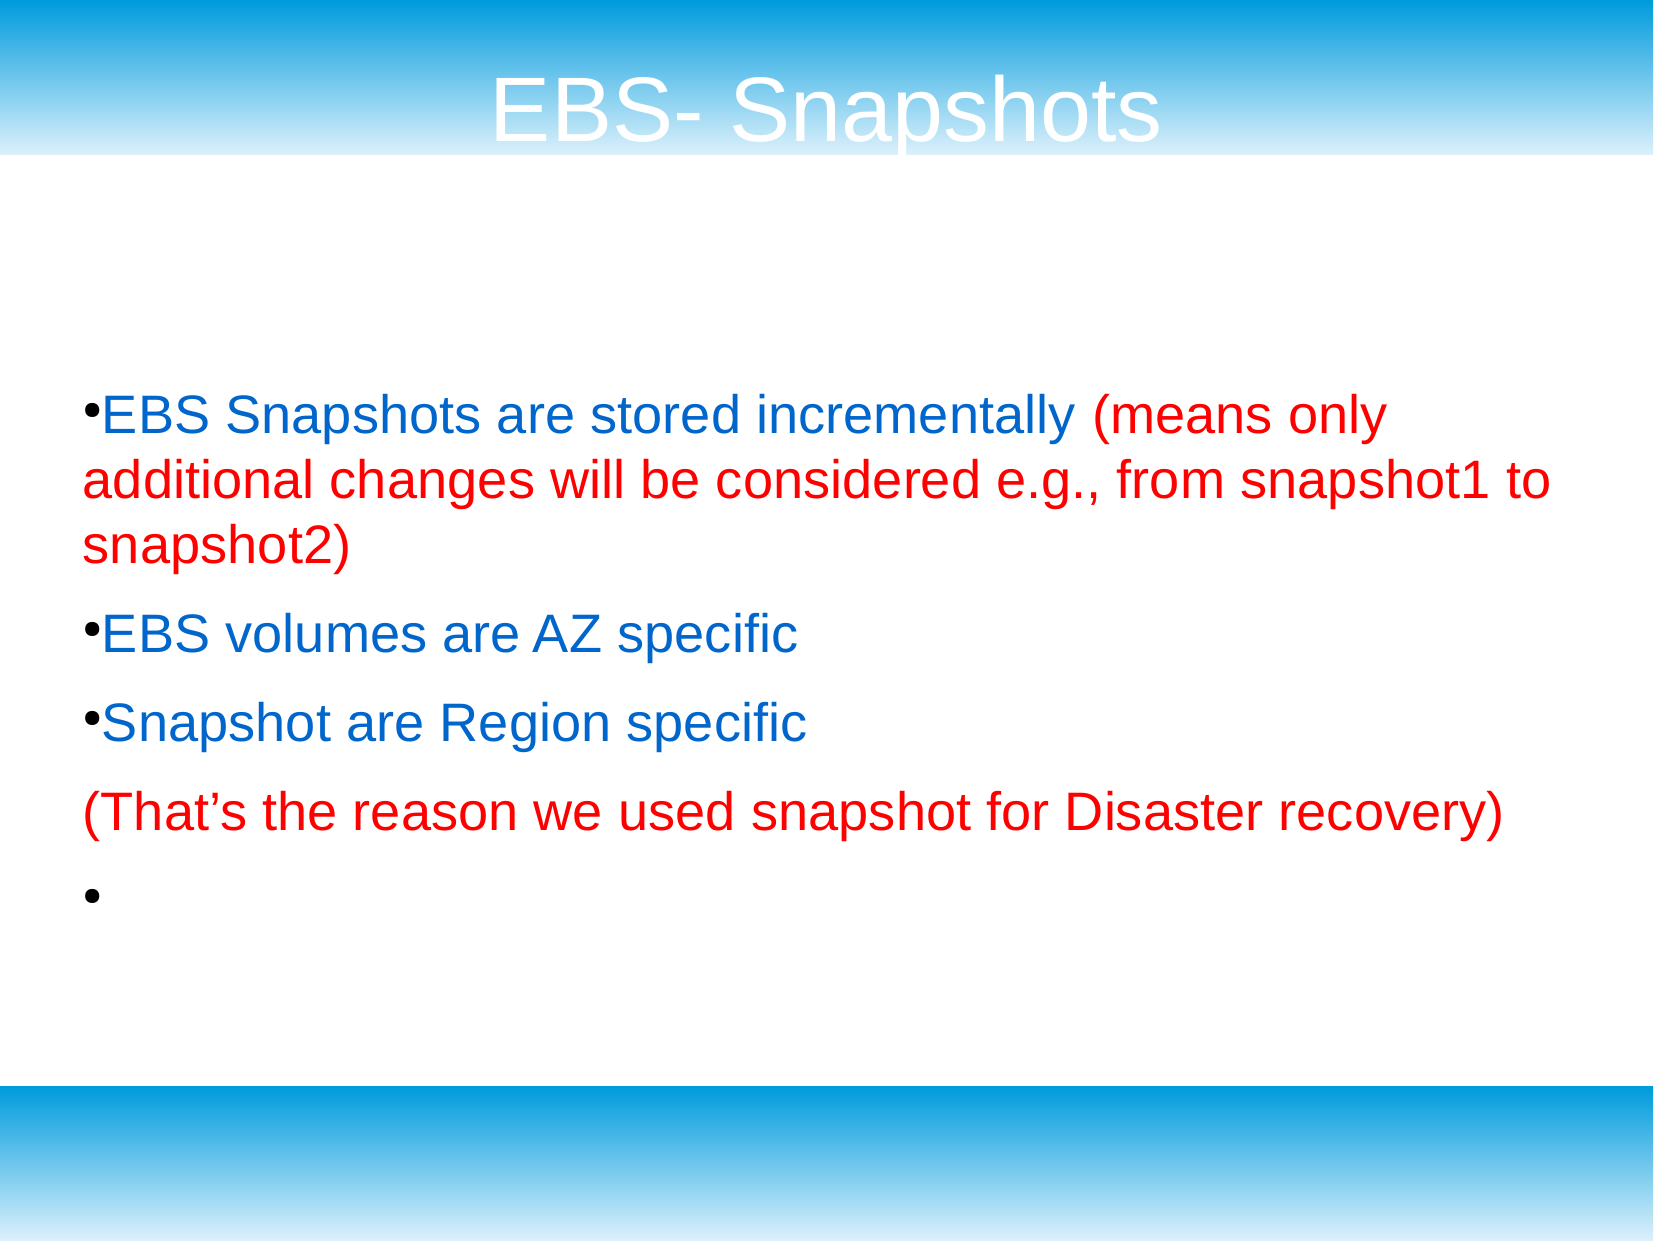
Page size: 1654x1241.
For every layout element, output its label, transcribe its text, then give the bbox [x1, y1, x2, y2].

list EBS Snapshots are stored incrementally (means only additional changes will be considered e.g., from snapshot1 to snapshot2) EBS volumes are AZ specific Snapshot are Region specific (That’s the reason we used snapshot for Disaster recovery) [82, 290, 1571, 1010]
title EBS- Snapshots [82, 49, 1571, 155]
